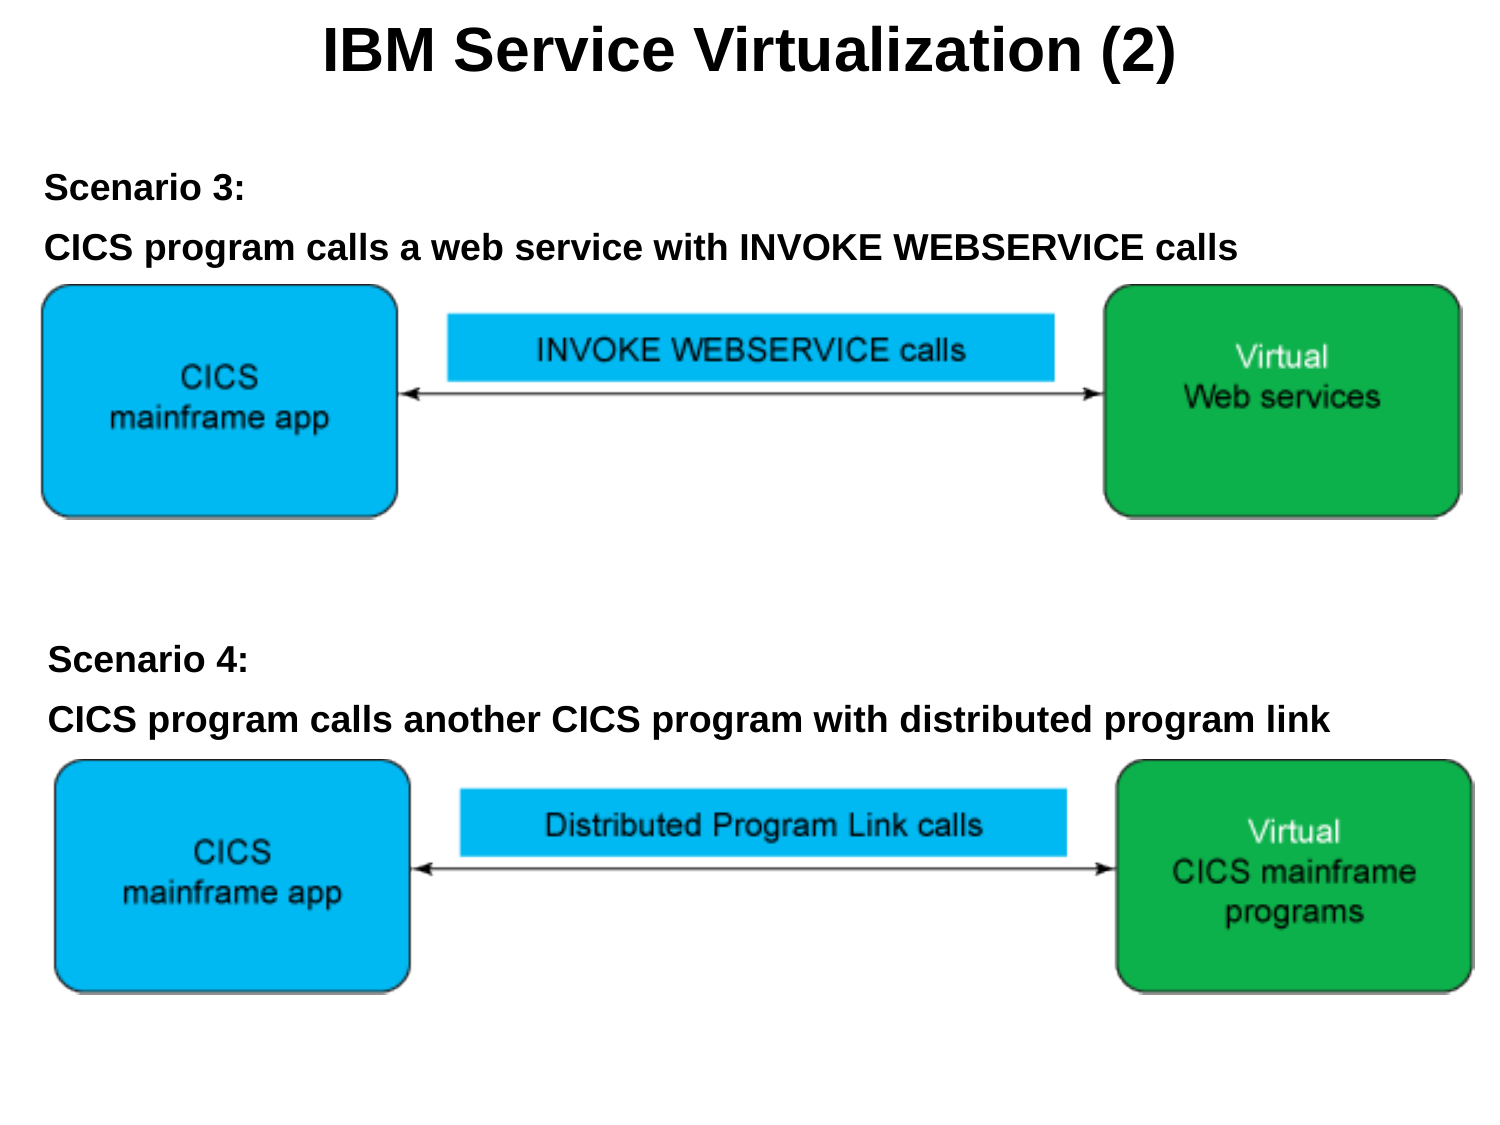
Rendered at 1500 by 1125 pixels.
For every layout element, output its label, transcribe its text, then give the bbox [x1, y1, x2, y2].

text_box Scenario 3: CICS program calls a web service with INVOKE WEBSERVICE calls [28, 141, 1452, 288]
text_box IBM Service Virtualization (2) [0, 0, 1500, 104]
picture [52, 759, 1475, 995]
picture [39, 284, 1463, 520]
text_box Scenario 4: CICS program calls another CICS program with distributed program link [32, 613, 1500, 760]
